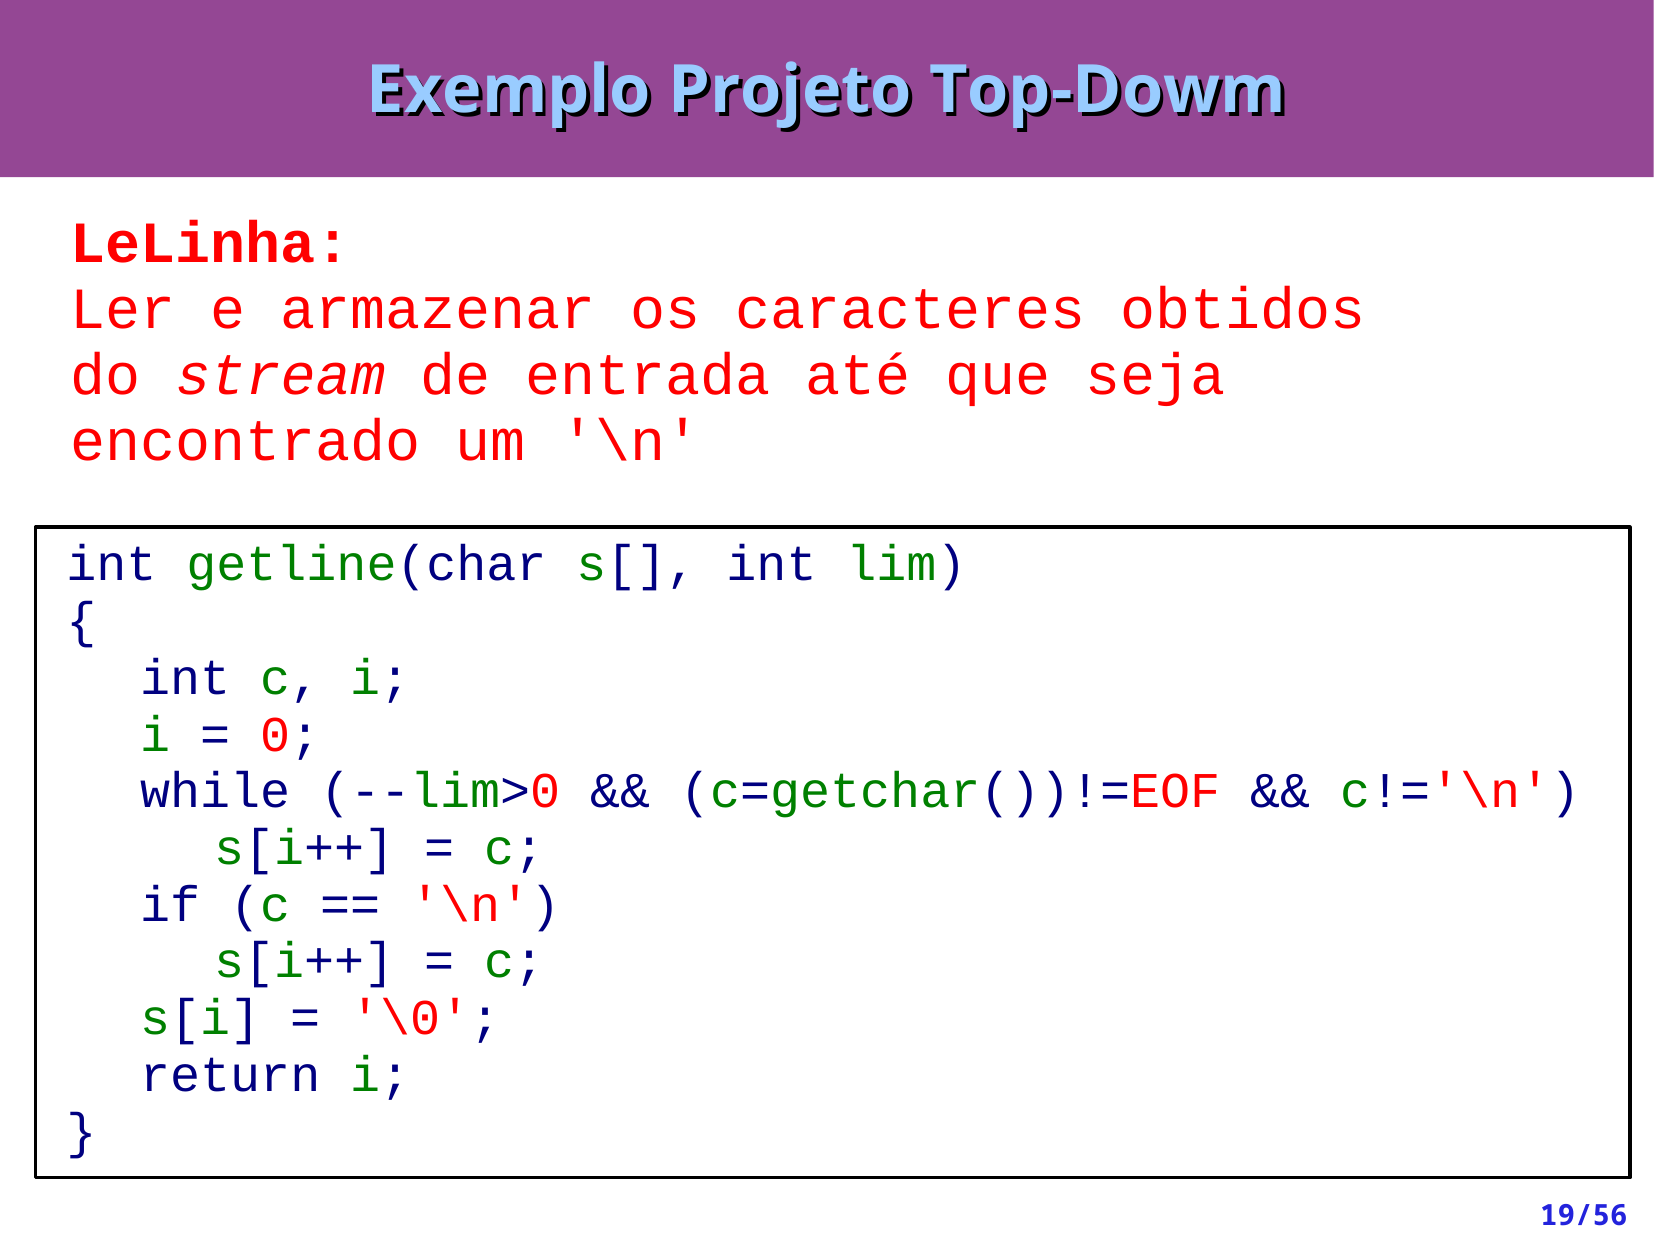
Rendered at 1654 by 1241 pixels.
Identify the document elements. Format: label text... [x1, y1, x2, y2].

title Exemplo Projeto Top-Dowm [82, 0, 1571, 176]
text_box int getline(char s[], int lim) { int c, i; i = 0; while (--lim>0 && (c=getchar())!=EOF && c!='\n') s[i++] = c; if (c == '\n') s[i++] = c; s[i] = '\0'; return i; } [35, 527, 1630, 1178]
text_box LeLinha: Ler e armazenar os caracteres obtidos do stream de entrada até que seja encontrado um '\n' [39, 202, 1428, 491]
